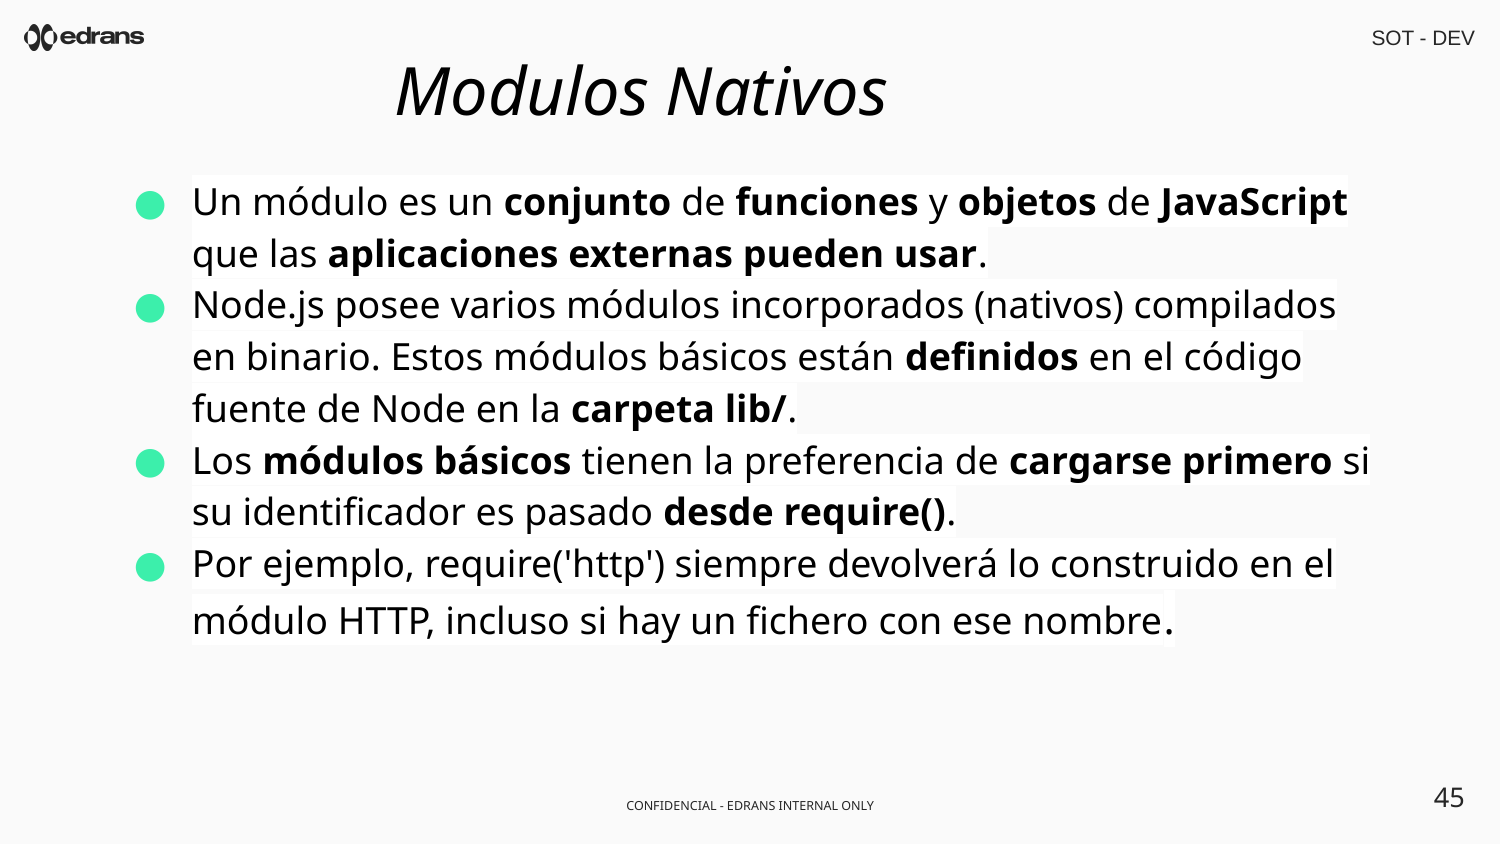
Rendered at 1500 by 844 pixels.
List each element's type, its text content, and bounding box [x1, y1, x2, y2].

text_box SOT - DEV [1266, 24, 1475, 51]
text_box CONFIDENCIAL - EDRANS INTERNAL ONLY [613, 797, 887, 814]
slide_number <número> [1389, 764, 1480, 830]
text_box Modulos Nativos [379, 37, 1063, 130]
picture [24, 24, 144, 51]
text_box Un módulo es un conjunto de funciones y objetos de JavaScript que las aplicaciones externas pueden usar. Node.js posee varios módulos incorporados (nativos) compilados en binario. Estos módulos básicos están definidos en el código fuente de Node en la carpeta lib/. Los módulos básicos tienen la preferencia de cargarse primero si su identificador es pasado desde require(). Por ejemplo, require('http') siempre devolverá lo construido en el módulo HTTP, incluso si hay un fichero con ese nombre. [102, 156, 1398, 765]
